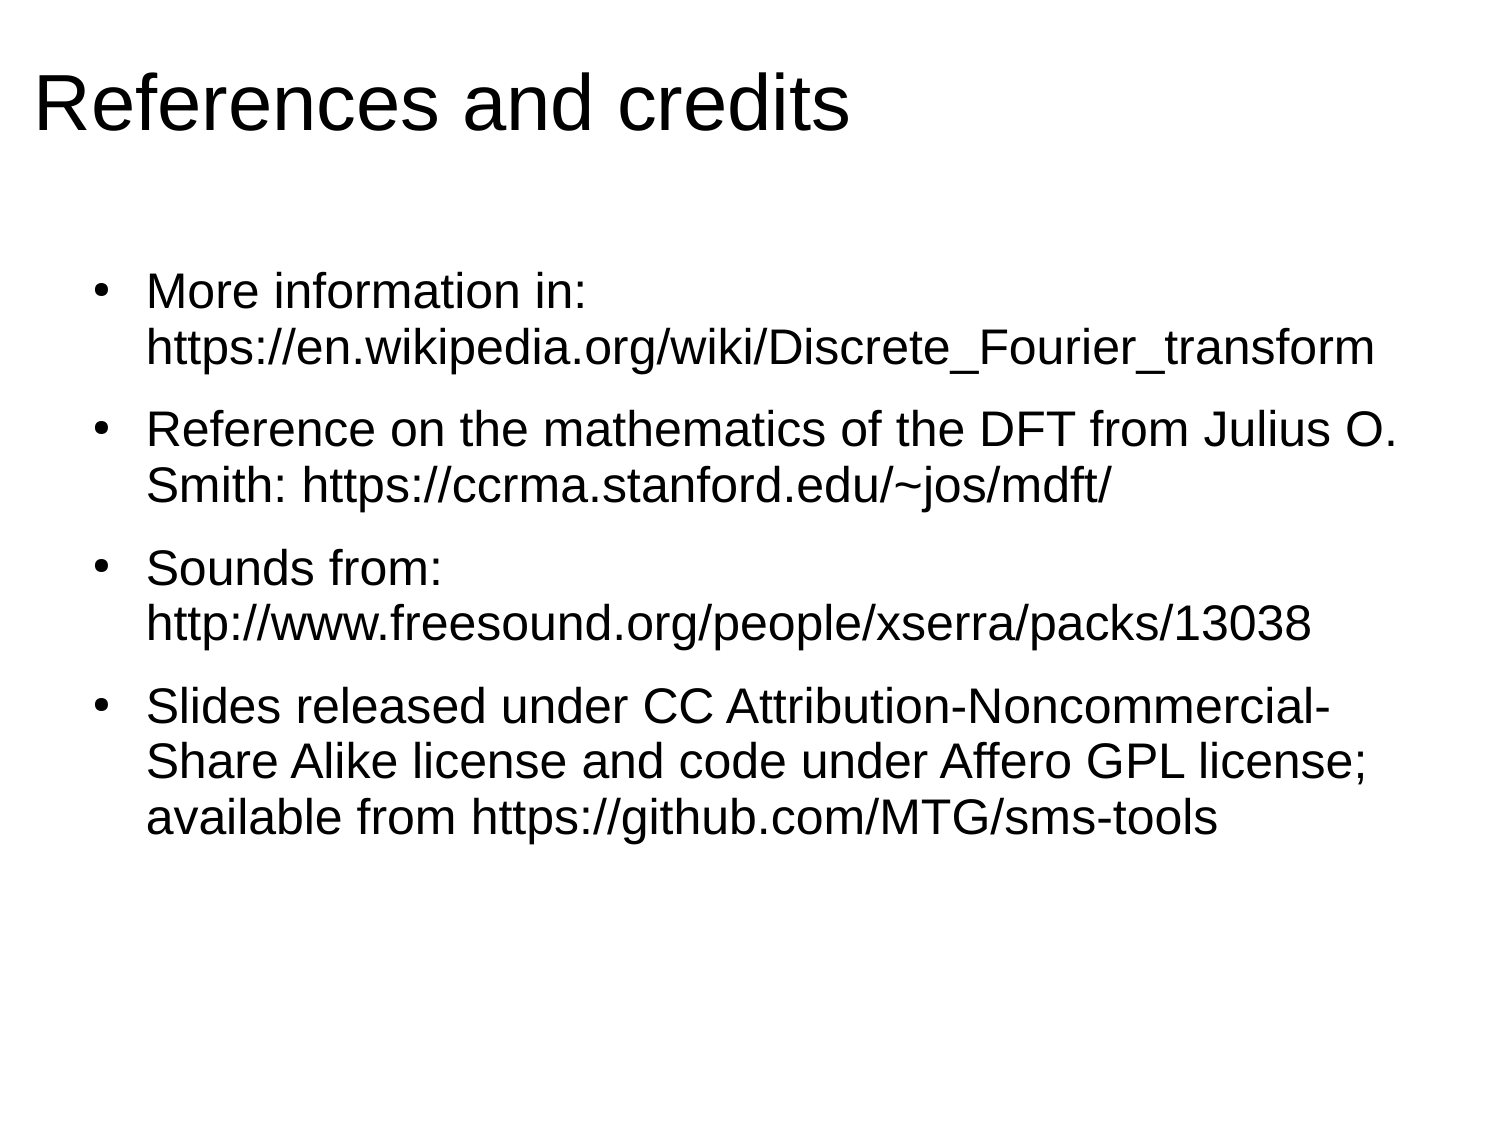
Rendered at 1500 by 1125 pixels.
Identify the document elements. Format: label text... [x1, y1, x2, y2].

list More information in: https://en.wikipedia.org/wiki/Discrete_Fourier_transform Reference on the mathematics of the DFT from Julius O. Smith: https://ccrma.stanford.edu/~jos/mdft/ Sounds from: http://www.freesound.org/people/xserra/packs/13038 Slides released under CC Attribution-Noncommercial-Share Alike license and code under Affero GPL license; available from https://github.com/MTG/sms-tools [75, 263, 1441, 916]
title References and credits [33, 9, 1384, 197]
